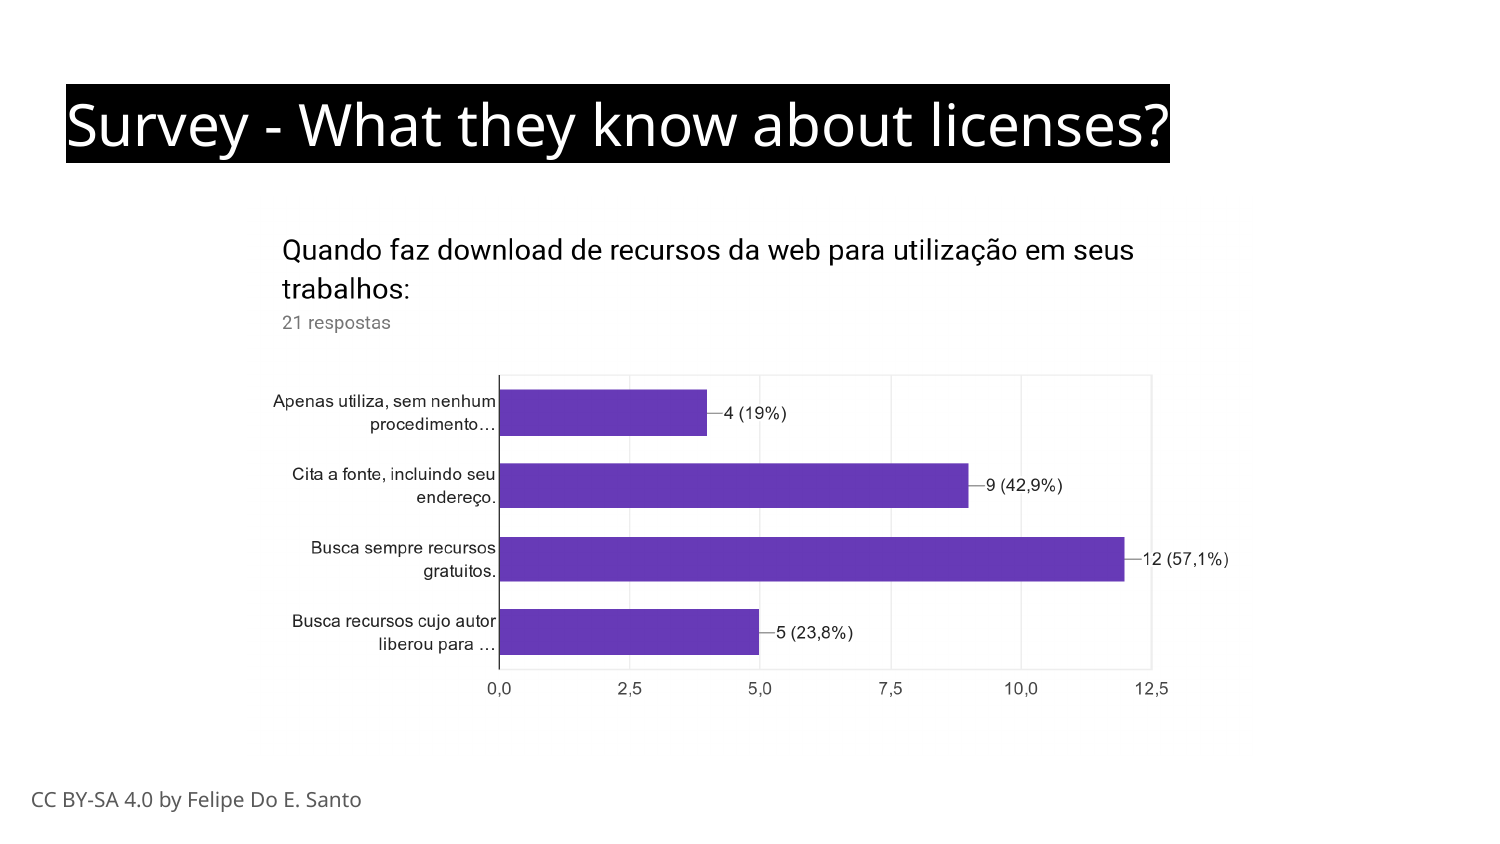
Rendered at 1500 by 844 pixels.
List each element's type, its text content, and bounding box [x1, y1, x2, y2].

picture [247, 196, 1253, 756]
title Survey - What they know about licenses? [51, 72, 1449, 167]
text_box CC BY-SA 4.0 by Felipe Do E. Santo [15, 771, 421, 826]
